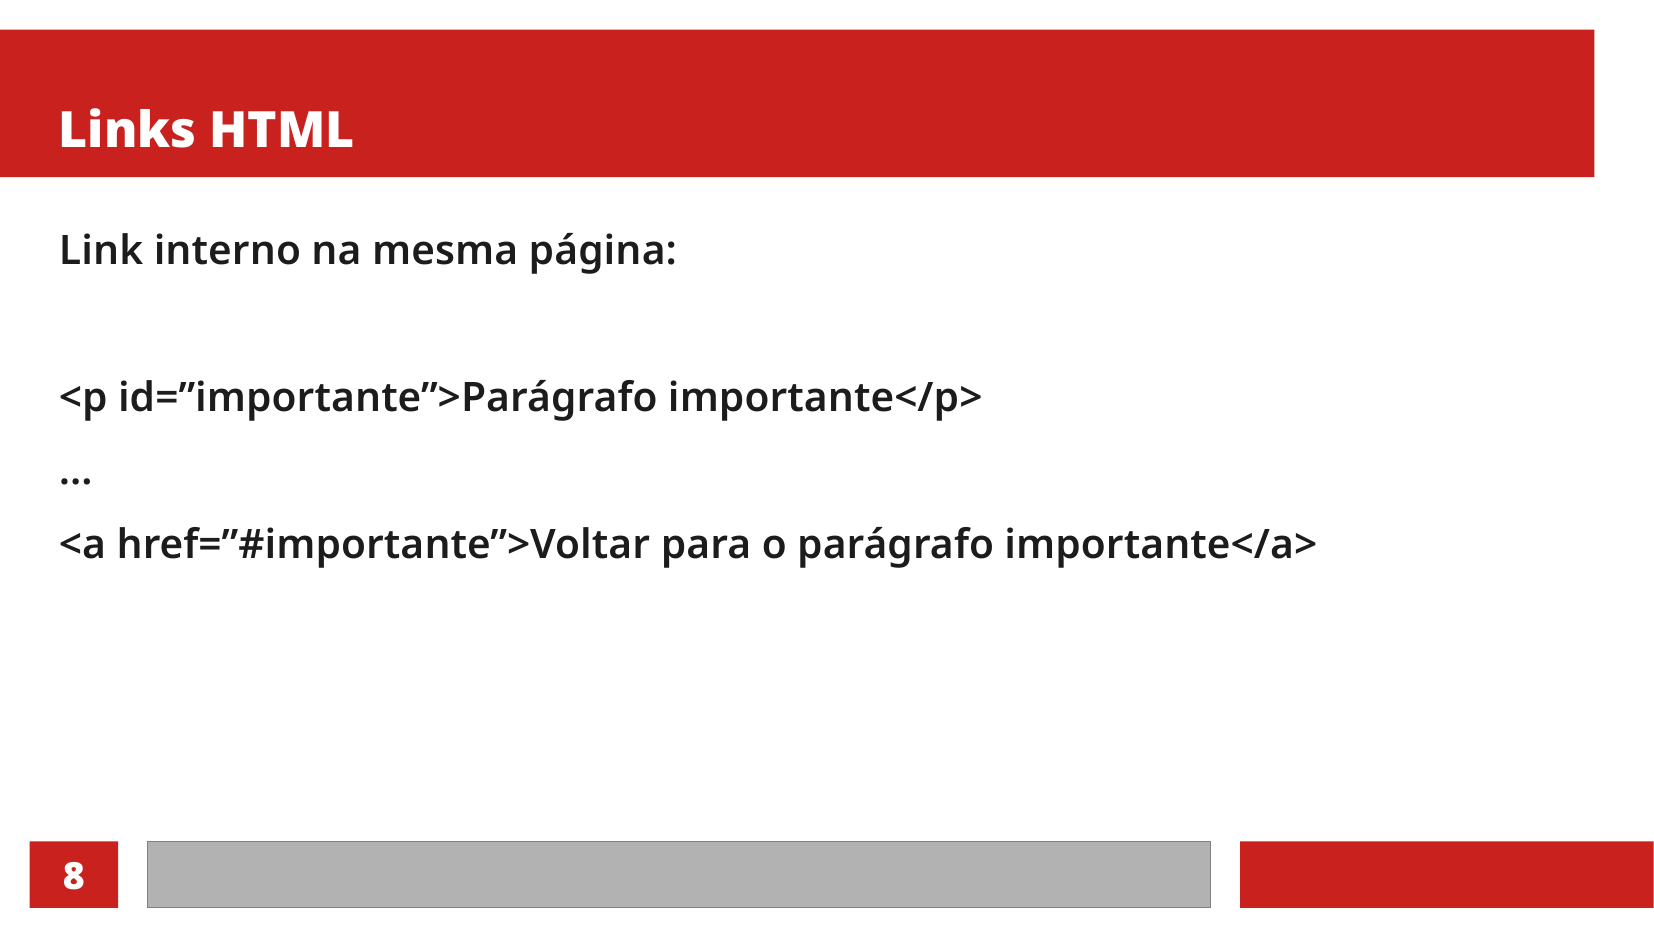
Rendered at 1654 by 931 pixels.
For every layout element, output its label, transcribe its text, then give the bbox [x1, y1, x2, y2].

title Links HTML [59, 44, 1595, 163]
list Link interno na mesma página: <p id=”importante”>Parágrafo importante</p> … <a href=”#importante”>Voltar para o parágrafo importante</a> [59, 221, 1565, 798]
